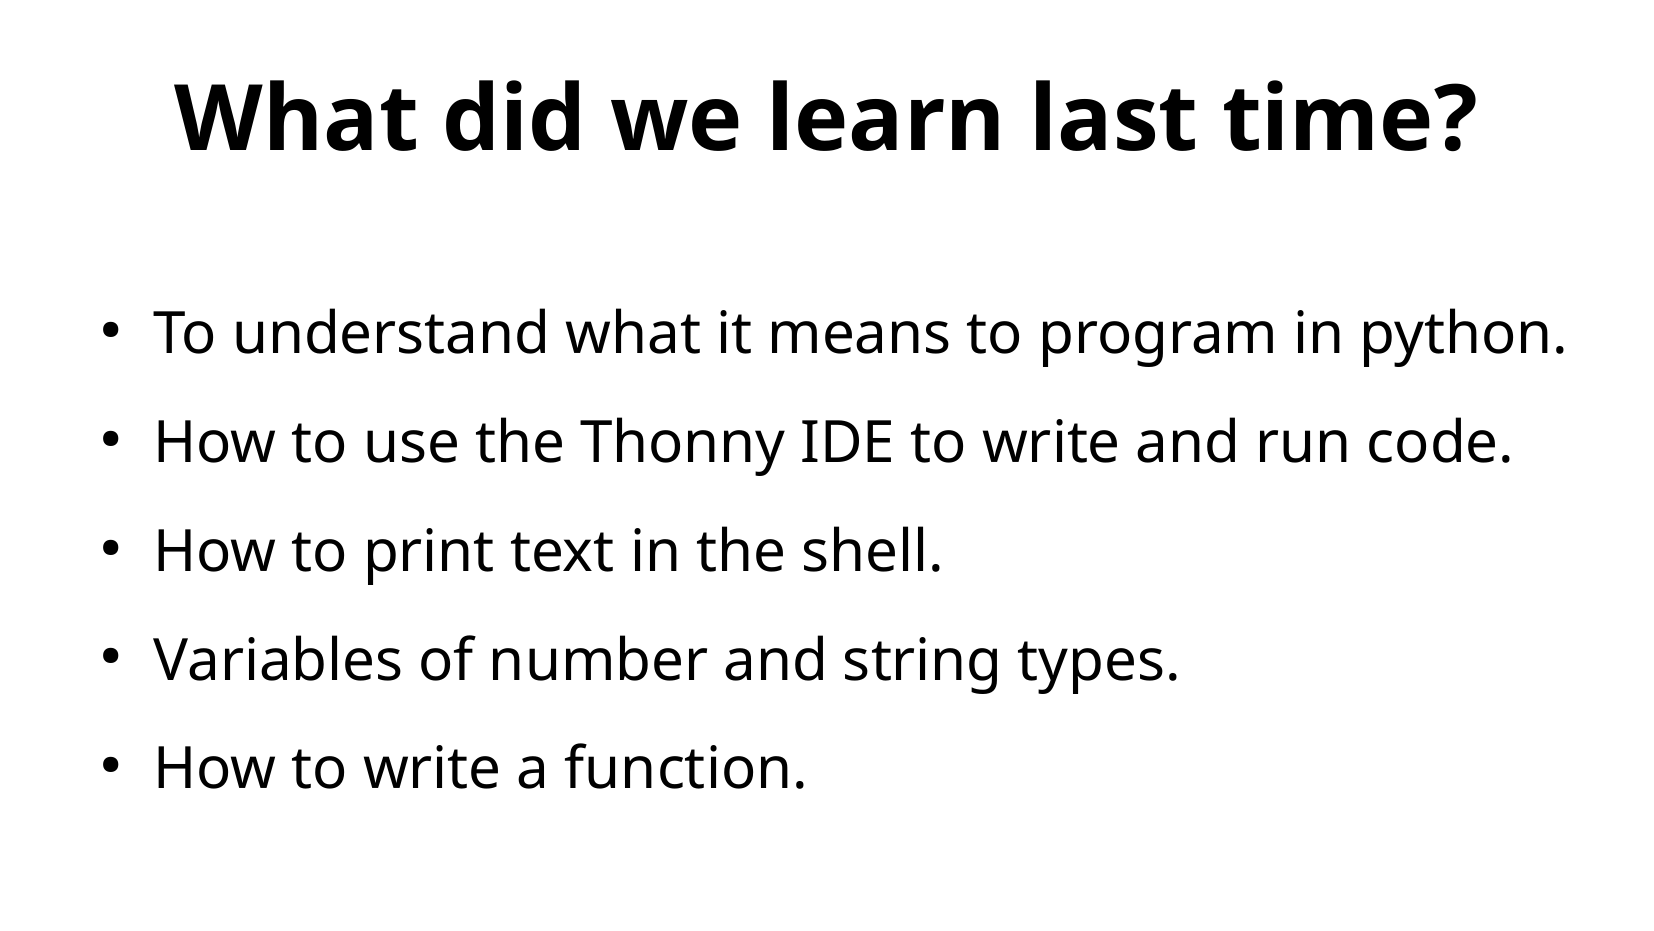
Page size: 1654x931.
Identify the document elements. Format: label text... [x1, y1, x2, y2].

list To understand what it means to program in python. How to use the Thonny IDE to write and run code. How to print text in the shell. Variables of number and string types. How to write a function. [82, 291, 1571, 884]
title What did we learn last time? [82, 37, 1571, 193]
